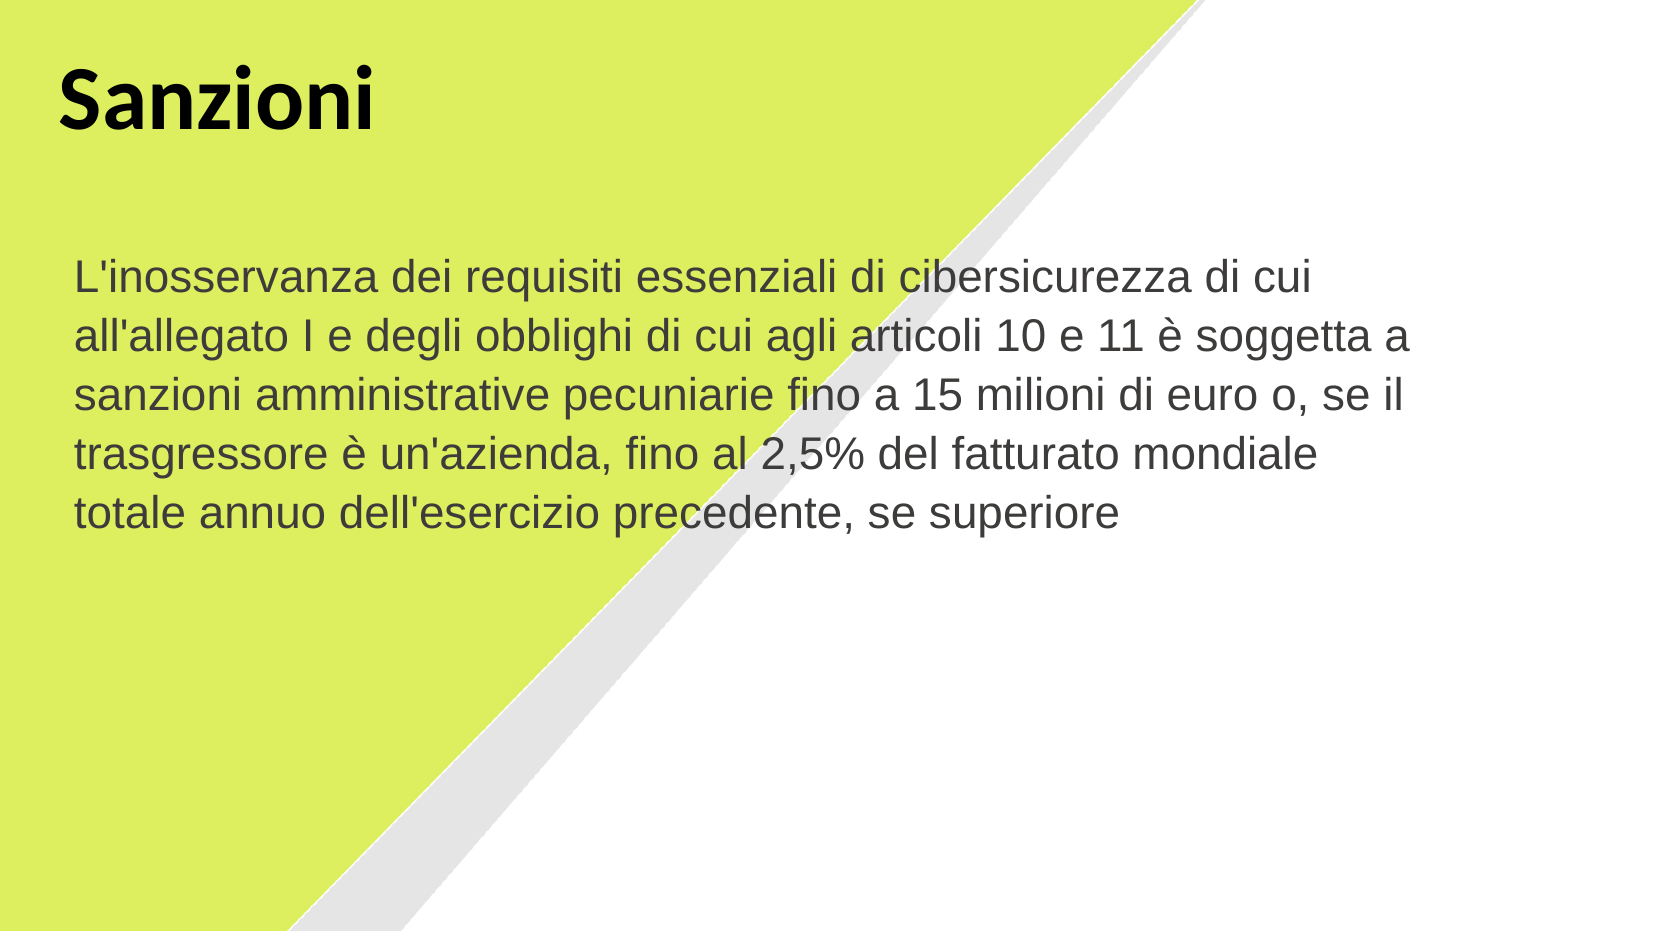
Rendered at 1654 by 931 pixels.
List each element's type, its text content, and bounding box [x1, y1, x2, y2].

title Sanzioni [59, 37, 1571, 178]
list L'inosservanza dei requisiti essenziali di cibersicurezza di cui all'allegato I e degli obblighi di cui agli articoli 10 e 11 è soggetta a sanzioni amministrative pecuniarie fino a 15 milioni di euro o, se il trasgressore è un'azienda, fino al 2,5% del fatturato mondiale totale annuo dell'esercizio precedente, se superiore [59, 236, 1477, 886]
picture [0, 0, 1654, 931]
